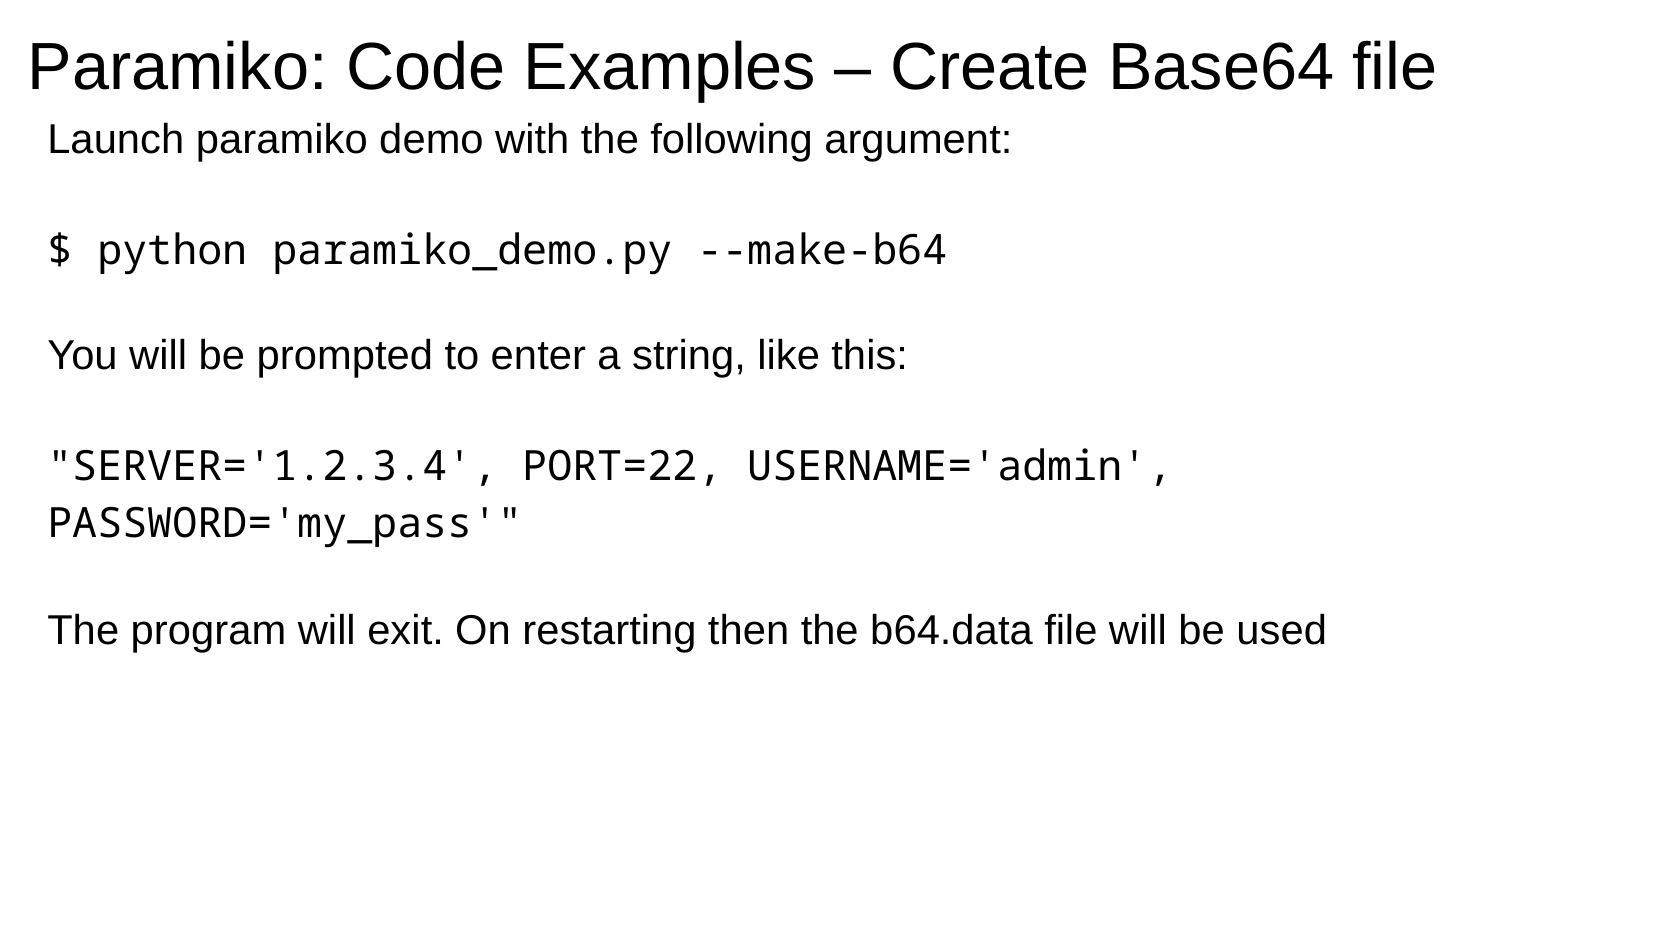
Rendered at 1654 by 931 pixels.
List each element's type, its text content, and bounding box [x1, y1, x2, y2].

subtitle Launch paramiko demo with the following argument: $ python paramiko_demo.py --make-b64 You will be prompted to enter a string, like this: "SERVER='1.2.3.4', PORT=22, USERNAME='admin', PASSWORD='my_pass'" The program will exit. On restarting then the b64.data file will be used [47, 116, 1619, 799]
title Paramiko: Code Examples – Create Base64 file [27, 28, 1619, 104]
